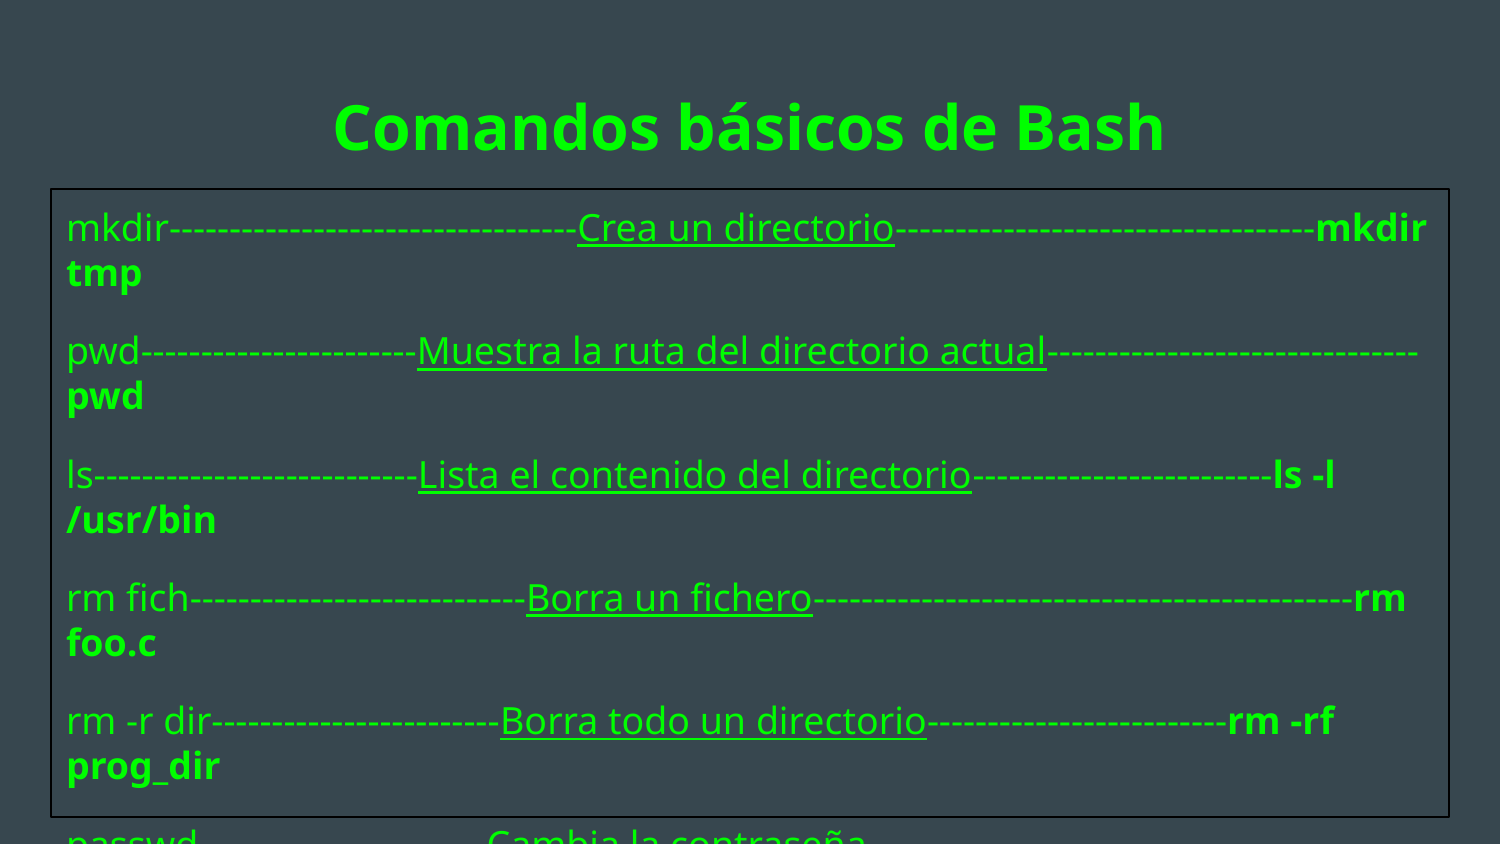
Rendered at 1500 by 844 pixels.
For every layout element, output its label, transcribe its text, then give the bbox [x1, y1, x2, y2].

list mkdir----------------------------------Crea un directorio-----------------------------------mkdir tmp pwd-----------------------Muestra la ruta del directorio actual-------------------------------pwd ls---------------------------Lista el contenido del directorio-------------------------ls -l /usr/bin rm fich----------------------------Borra un fichero---------------------------------------------rm foo.c rm -r dir------------------------Borra todo un directorio-------------------------rm -rf prog_dir passwd------------------------Cambia la contraseña------------------------------------------passwd file arch--------------------Muestra el tipo de un archivo---------------file arc_mi_archivo [51, 189, 1449, 817]
title Comandos básicos de Bash [51, 72, 1449, 167]
